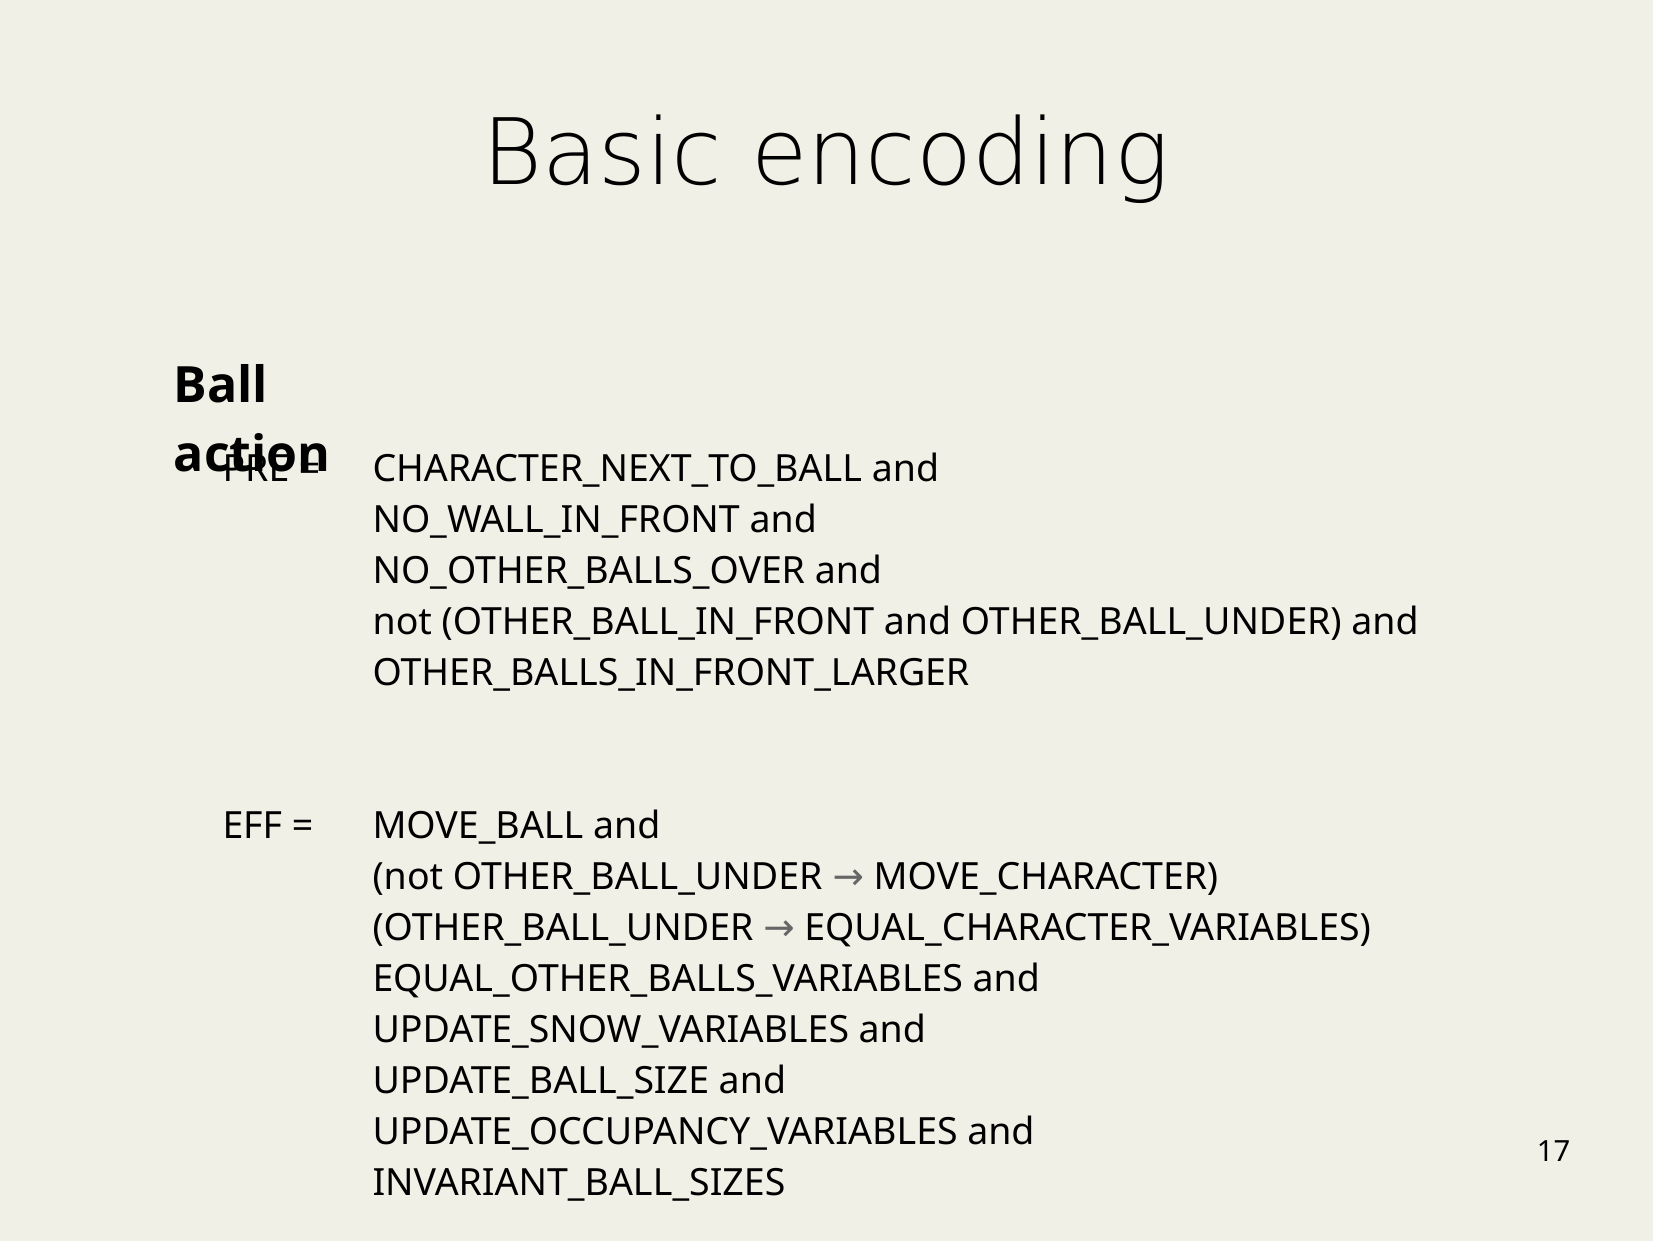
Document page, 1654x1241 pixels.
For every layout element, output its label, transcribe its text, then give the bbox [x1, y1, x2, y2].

text_box PRE = CHARACTER_NEXT_TO_BALL and NO_WALL_IN_FRONT and NO_OTHER_BALLS_OVER and not (OTHER_BALL_IN_FRONT and OTHER_BALL_UNDER) and OTHER_BALLS_IN_FRONT_LARGER EFF = MOVE_BALL and (not OTHER_BALL_UNDER → MOVE_CHARACTER) (OTHER_BALL_UNDER → EQUAL_CHARACTER_VARIABLES) EQUAL_OTHER_BALLS_VARIABLES and UPDATE_SNOW_VARIABLES and UPDATE_BALL_SIZE and UPDATE_OCCUPANCY_VARIABLES and INVARIANT_BALL_SIZES [207, 433, 1446, 1053]
title Basic encoding [82, 49, 1571, 257]
text_box Ball action [159, 342, 403, 407]
